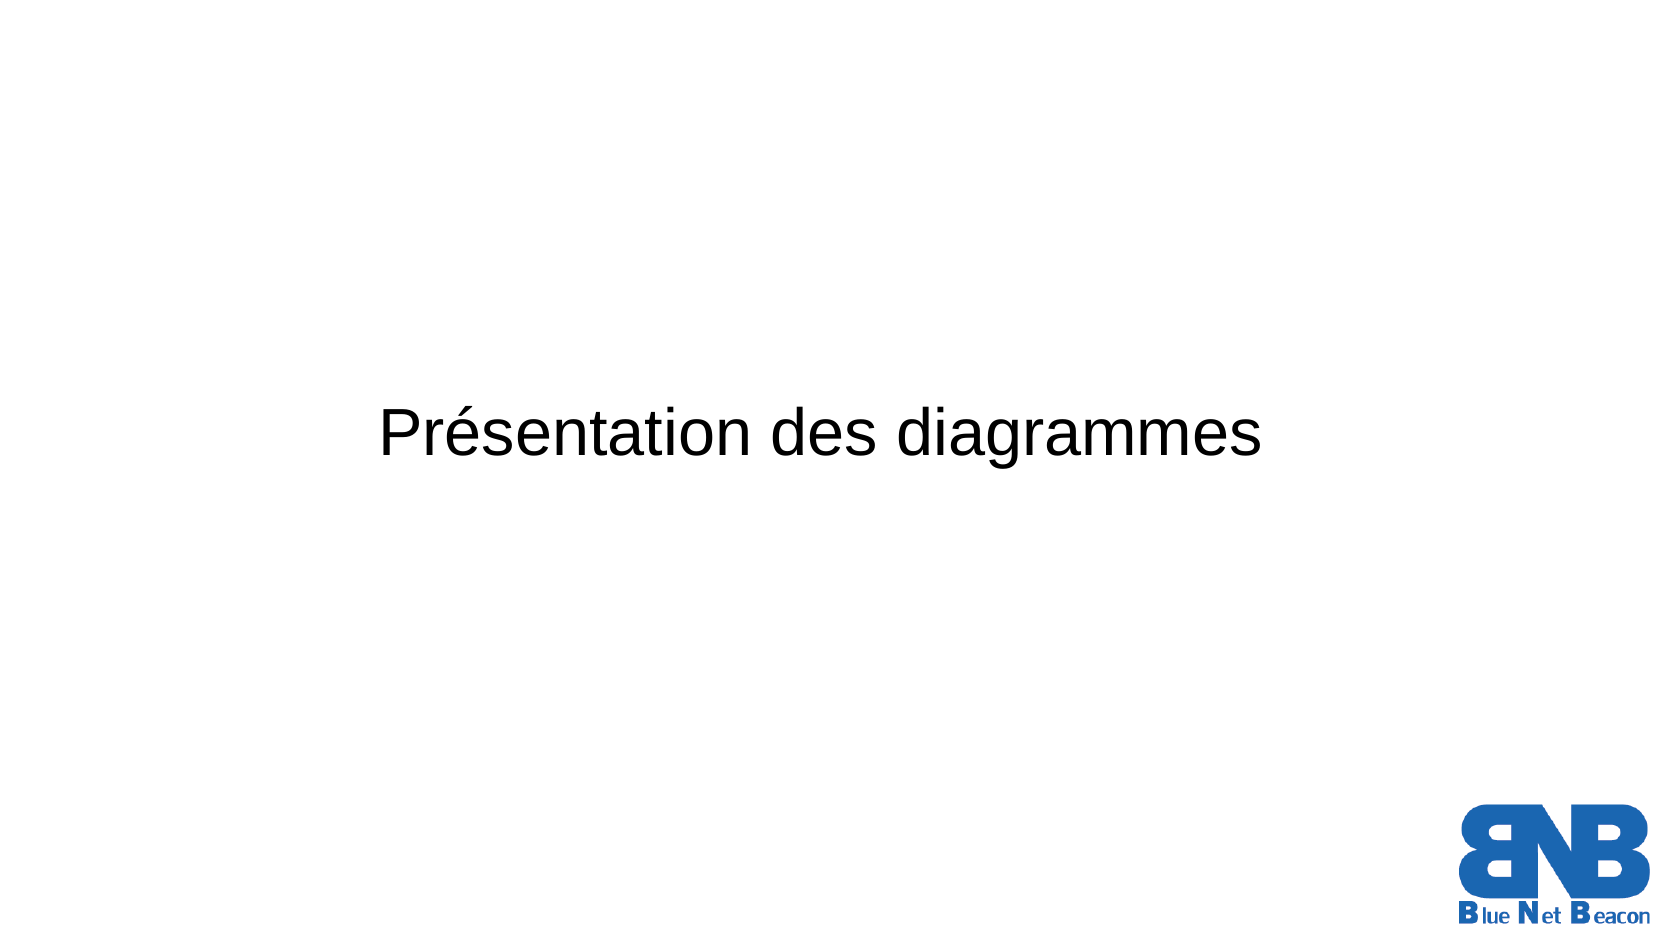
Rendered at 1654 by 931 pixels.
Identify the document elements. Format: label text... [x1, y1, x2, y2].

title Présentation des diagrammes [76, 354, 1565, 510]
picture [1459, 797, 1650, 930]
